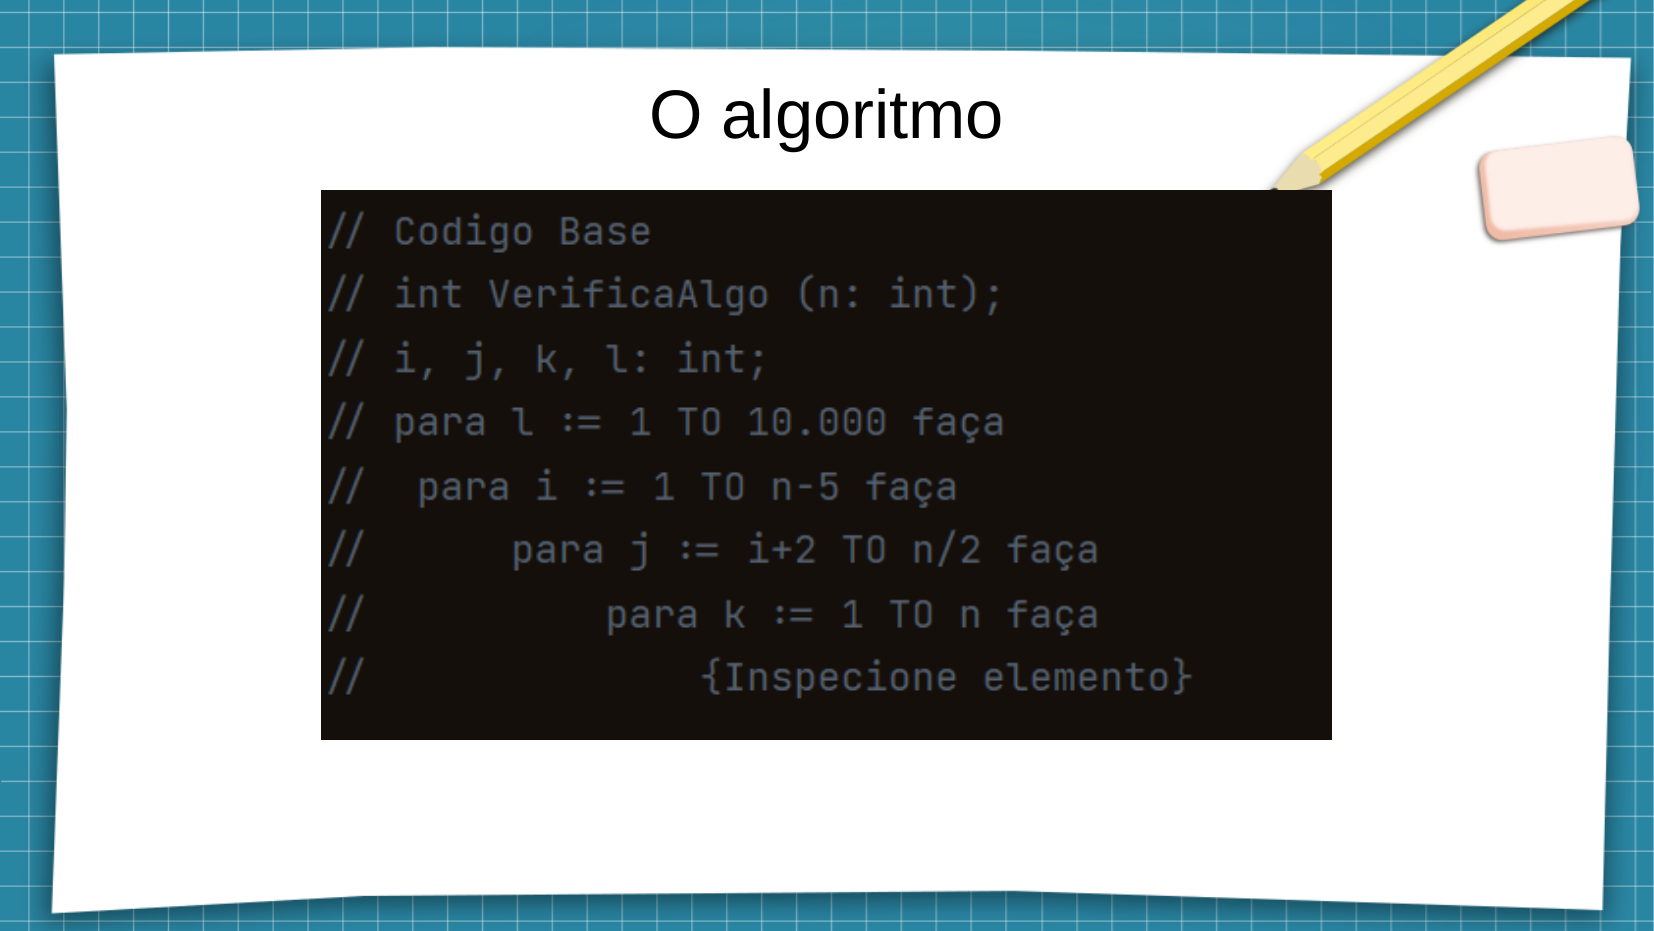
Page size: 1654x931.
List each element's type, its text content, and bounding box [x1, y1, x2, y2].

picture [0, 0, 1654, 931]
title O algoritmo [82, 37, 1571, 193]
